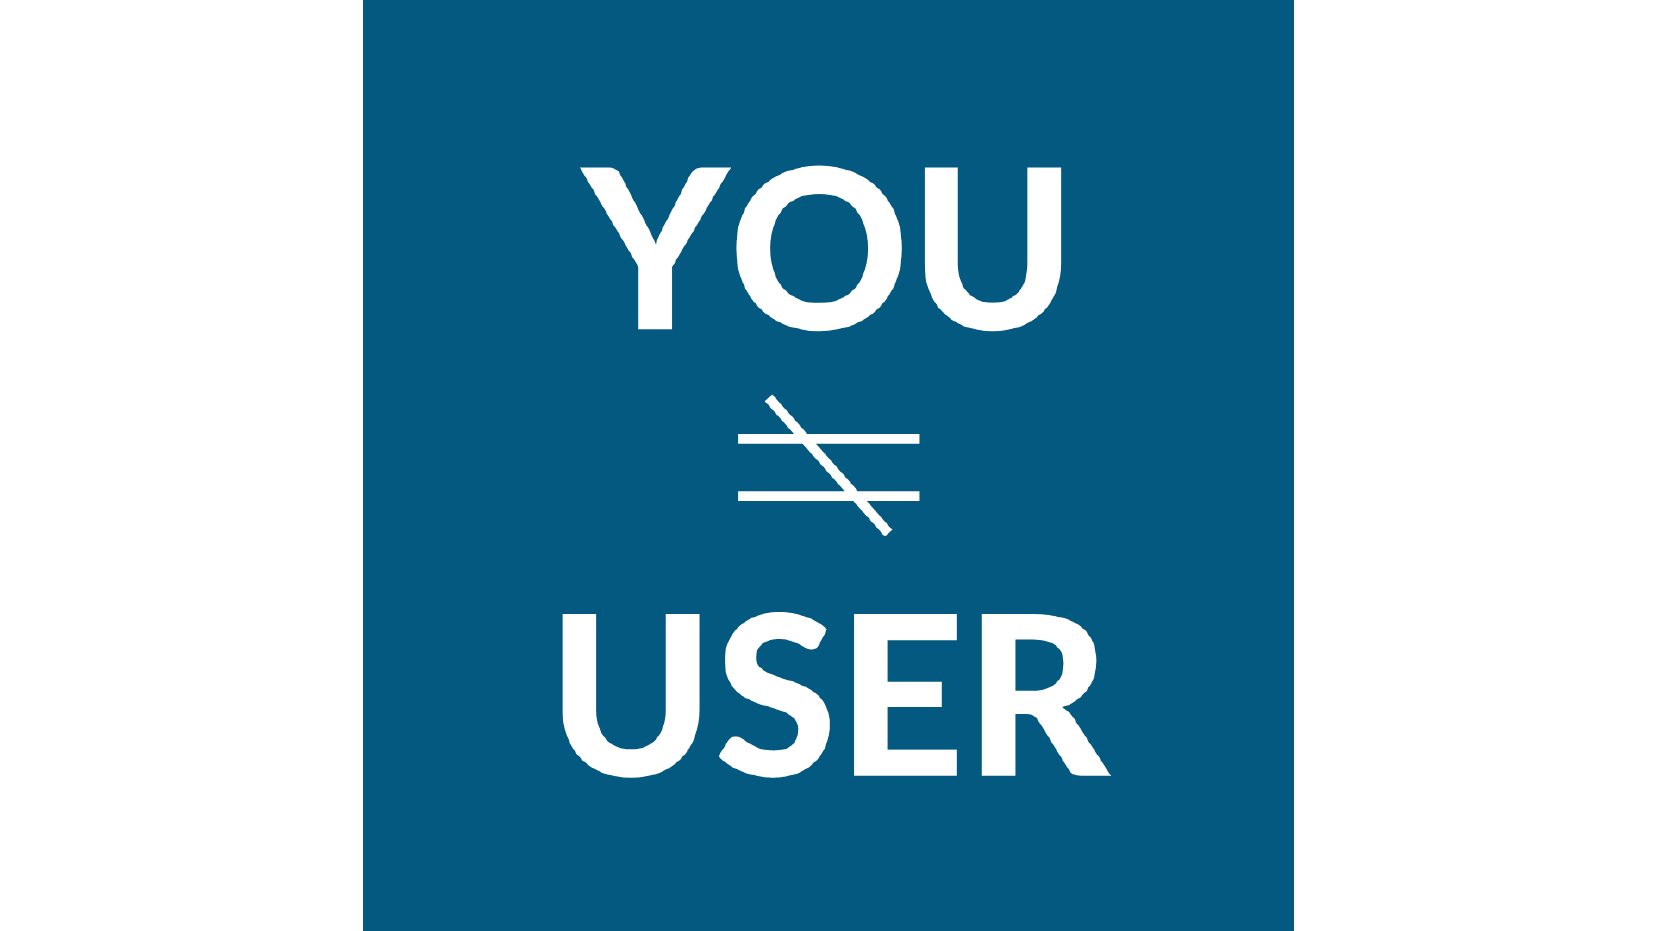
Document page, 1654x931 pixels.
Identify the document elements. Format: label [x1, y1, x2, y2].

picture [720, 613, 829, 777]
picture [855, 615, 956, 775]
picture [925, 168, 1061, 331]
picture [739, 396, 919, 535]
picture [563, 615, 699, 777]
picture [737, 166, 901, 331]
picture [982, 615, 1109, 775]
picture [582, 168, 730, 329]
